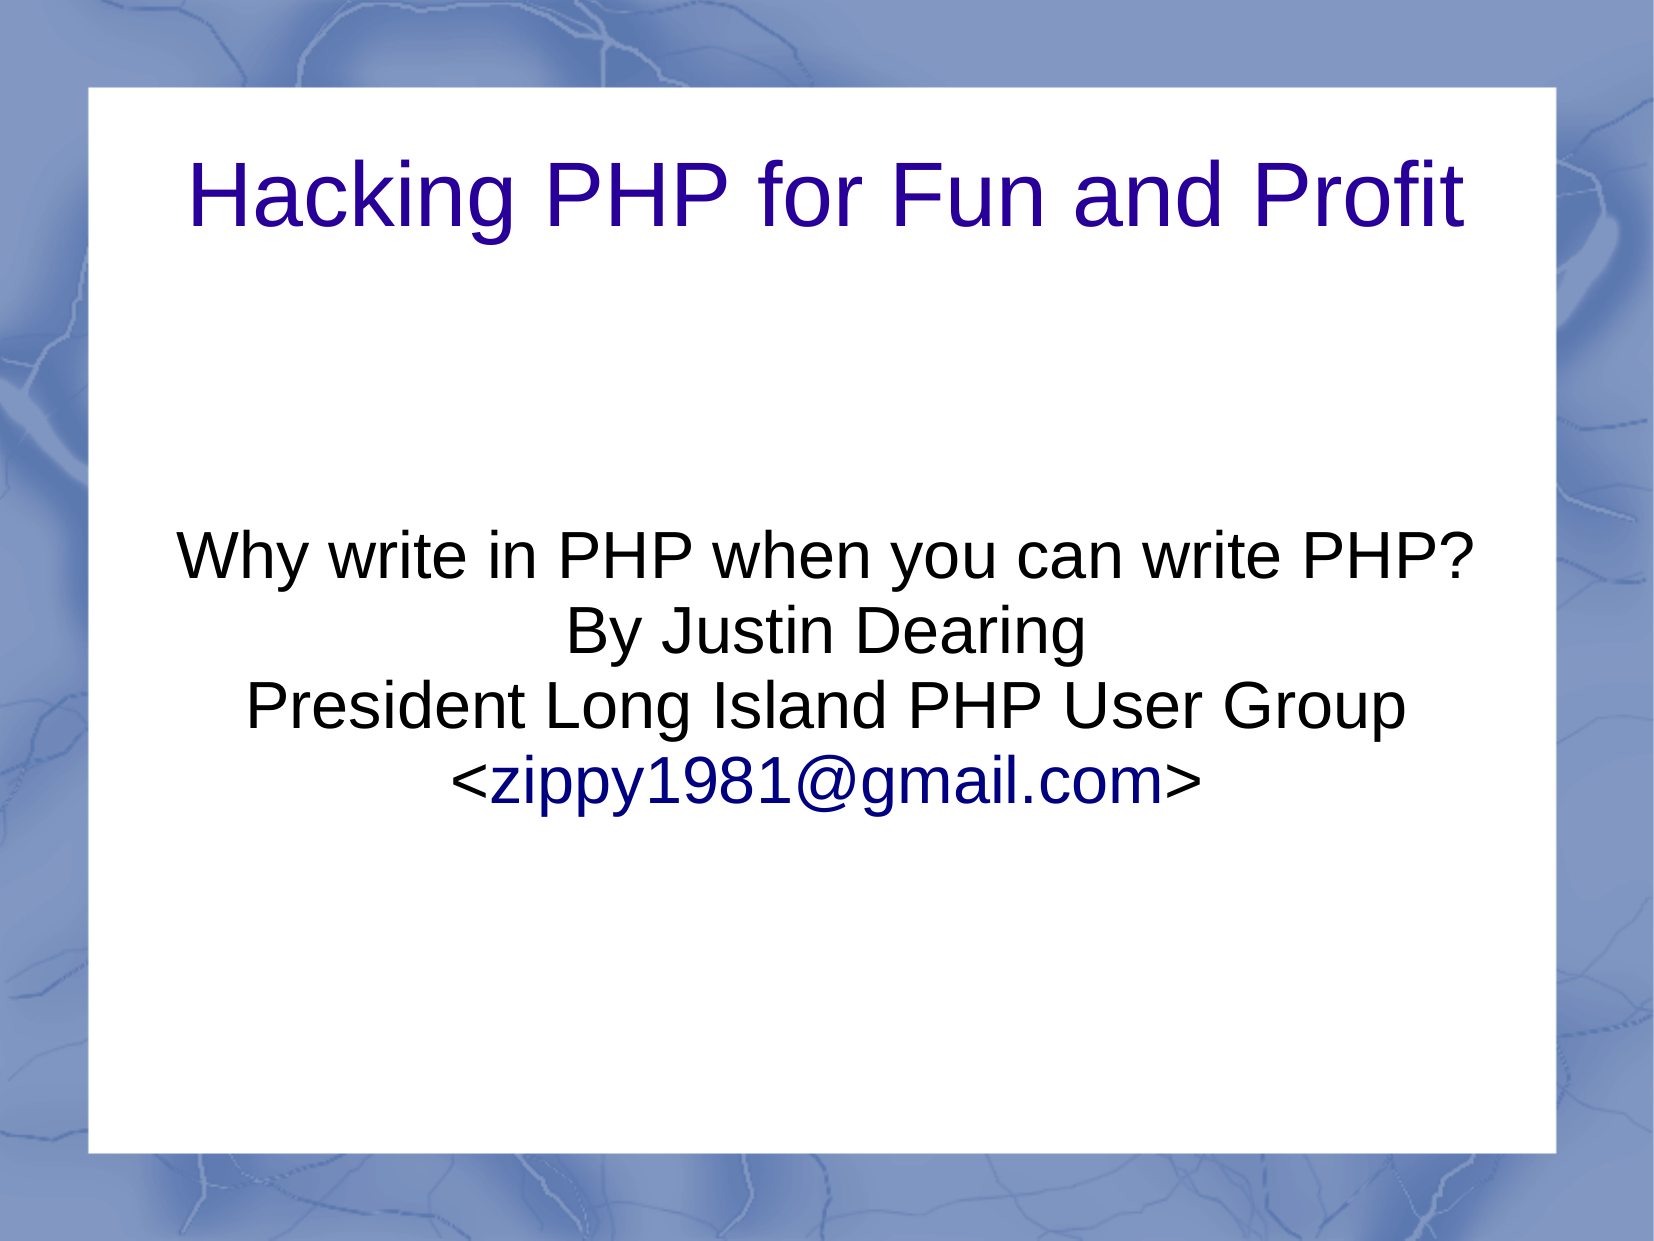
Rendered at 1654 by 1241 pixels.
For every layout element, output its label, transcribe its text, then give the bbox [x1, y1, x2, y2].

title Hacking PHP for Fun and Profit [118, 90, 1536, 298]
picture [0, 0, 1654, 1241]
subtitle Why write in PHP when you can write PHP? By Justin Dearing President Long Island PHP User Group <zippy1981@gmail.com> [147, 325, 1506, 1010]
